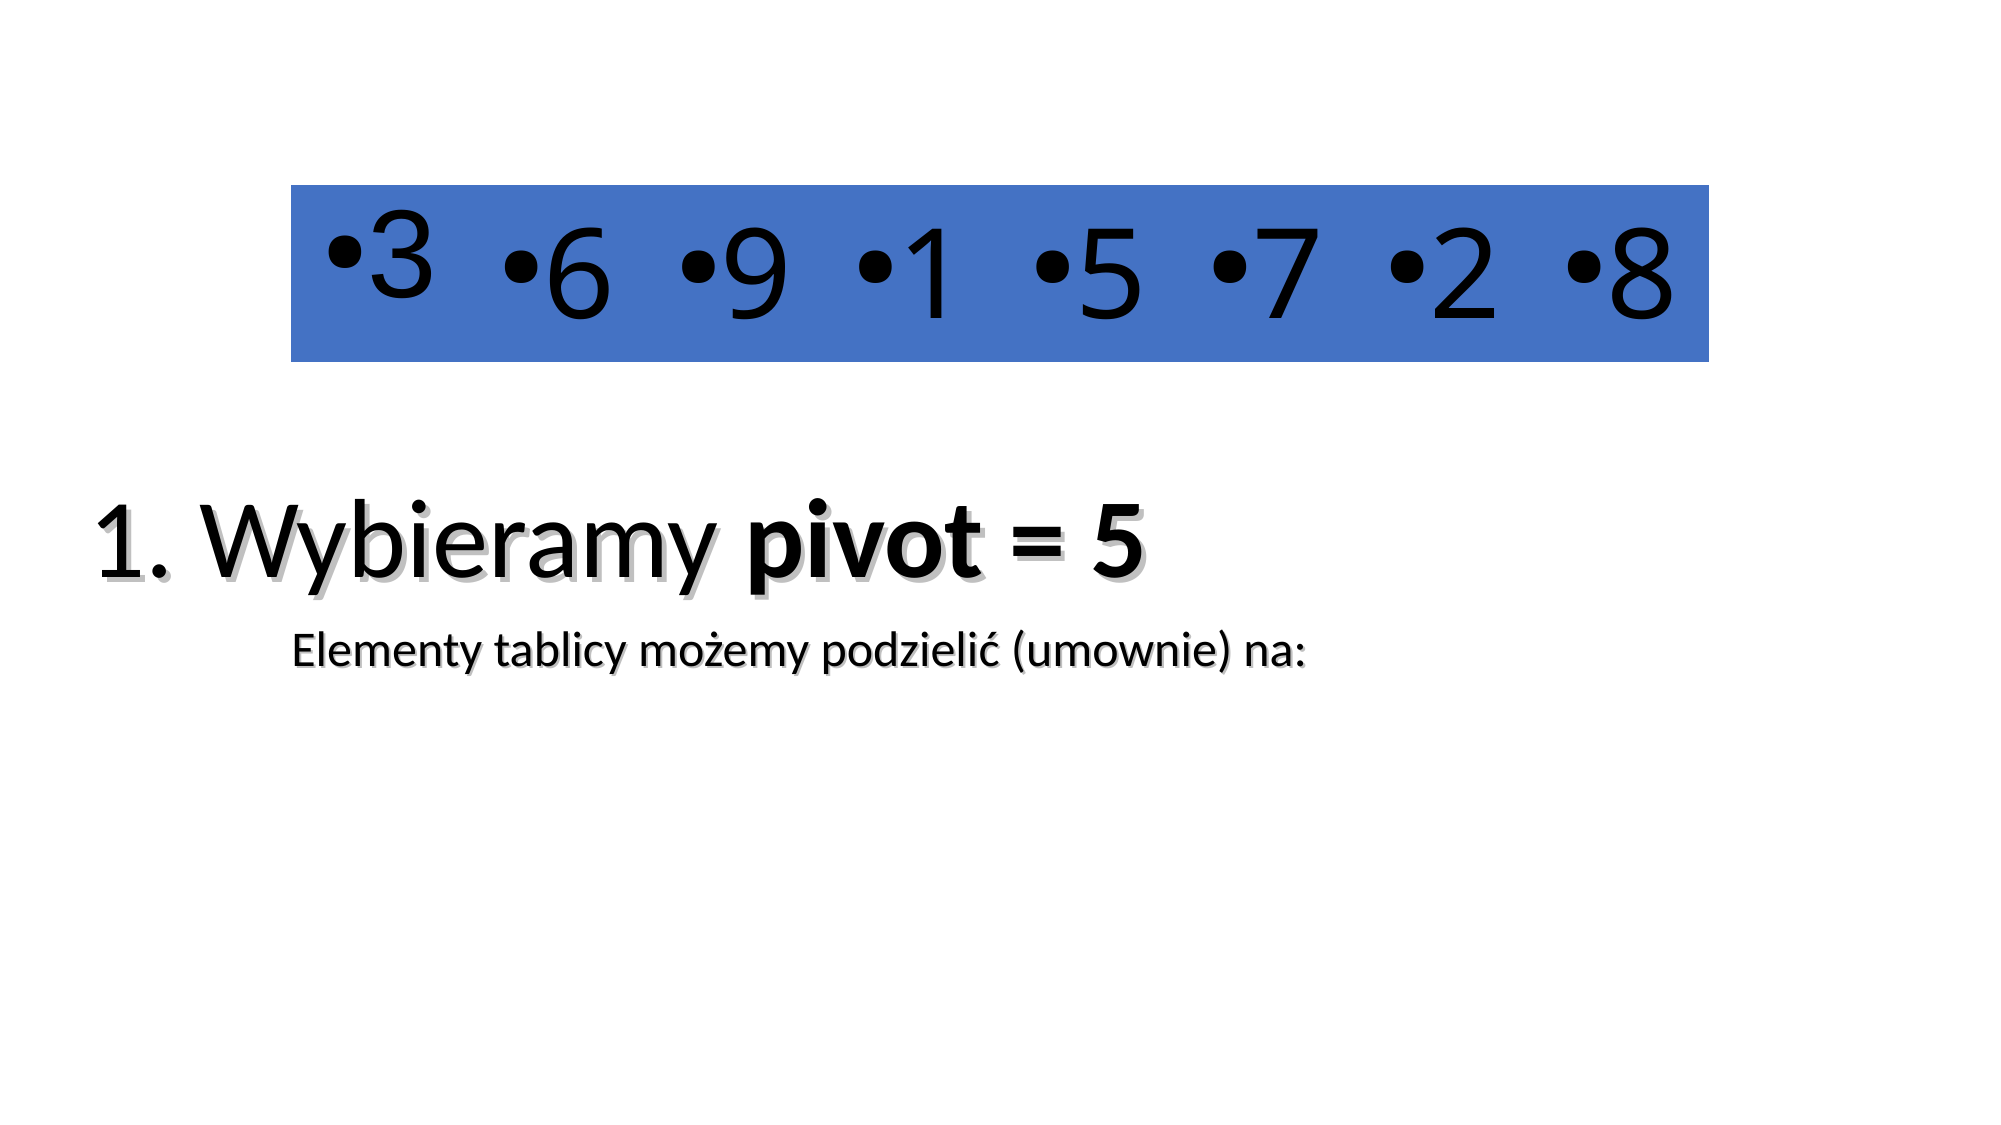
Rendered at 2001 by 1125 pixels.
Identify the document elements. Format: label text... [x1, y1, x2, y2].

table_header 9 [646, 185, 823, 362]
text_box Elementy tablicy możemy podzielić (umownie) na: [276, 609, 1709, 684]
table_header 3 [291, 185, 468, 362]
table_header 7 [1177, 185, 1354, 362]
text_box 1. Wybieramy pivot = 5 [74, 457, 1709, 608]
table_header 8 [1531, 185, 1709, 362]
table_header 2 [1354, 185, 1531, 362]
table_header 1 [823, 185, 1000, 362]
table_header 6 [468, 185, 646, 362]
table_header 5 [1000, 185, 1177, 362]
